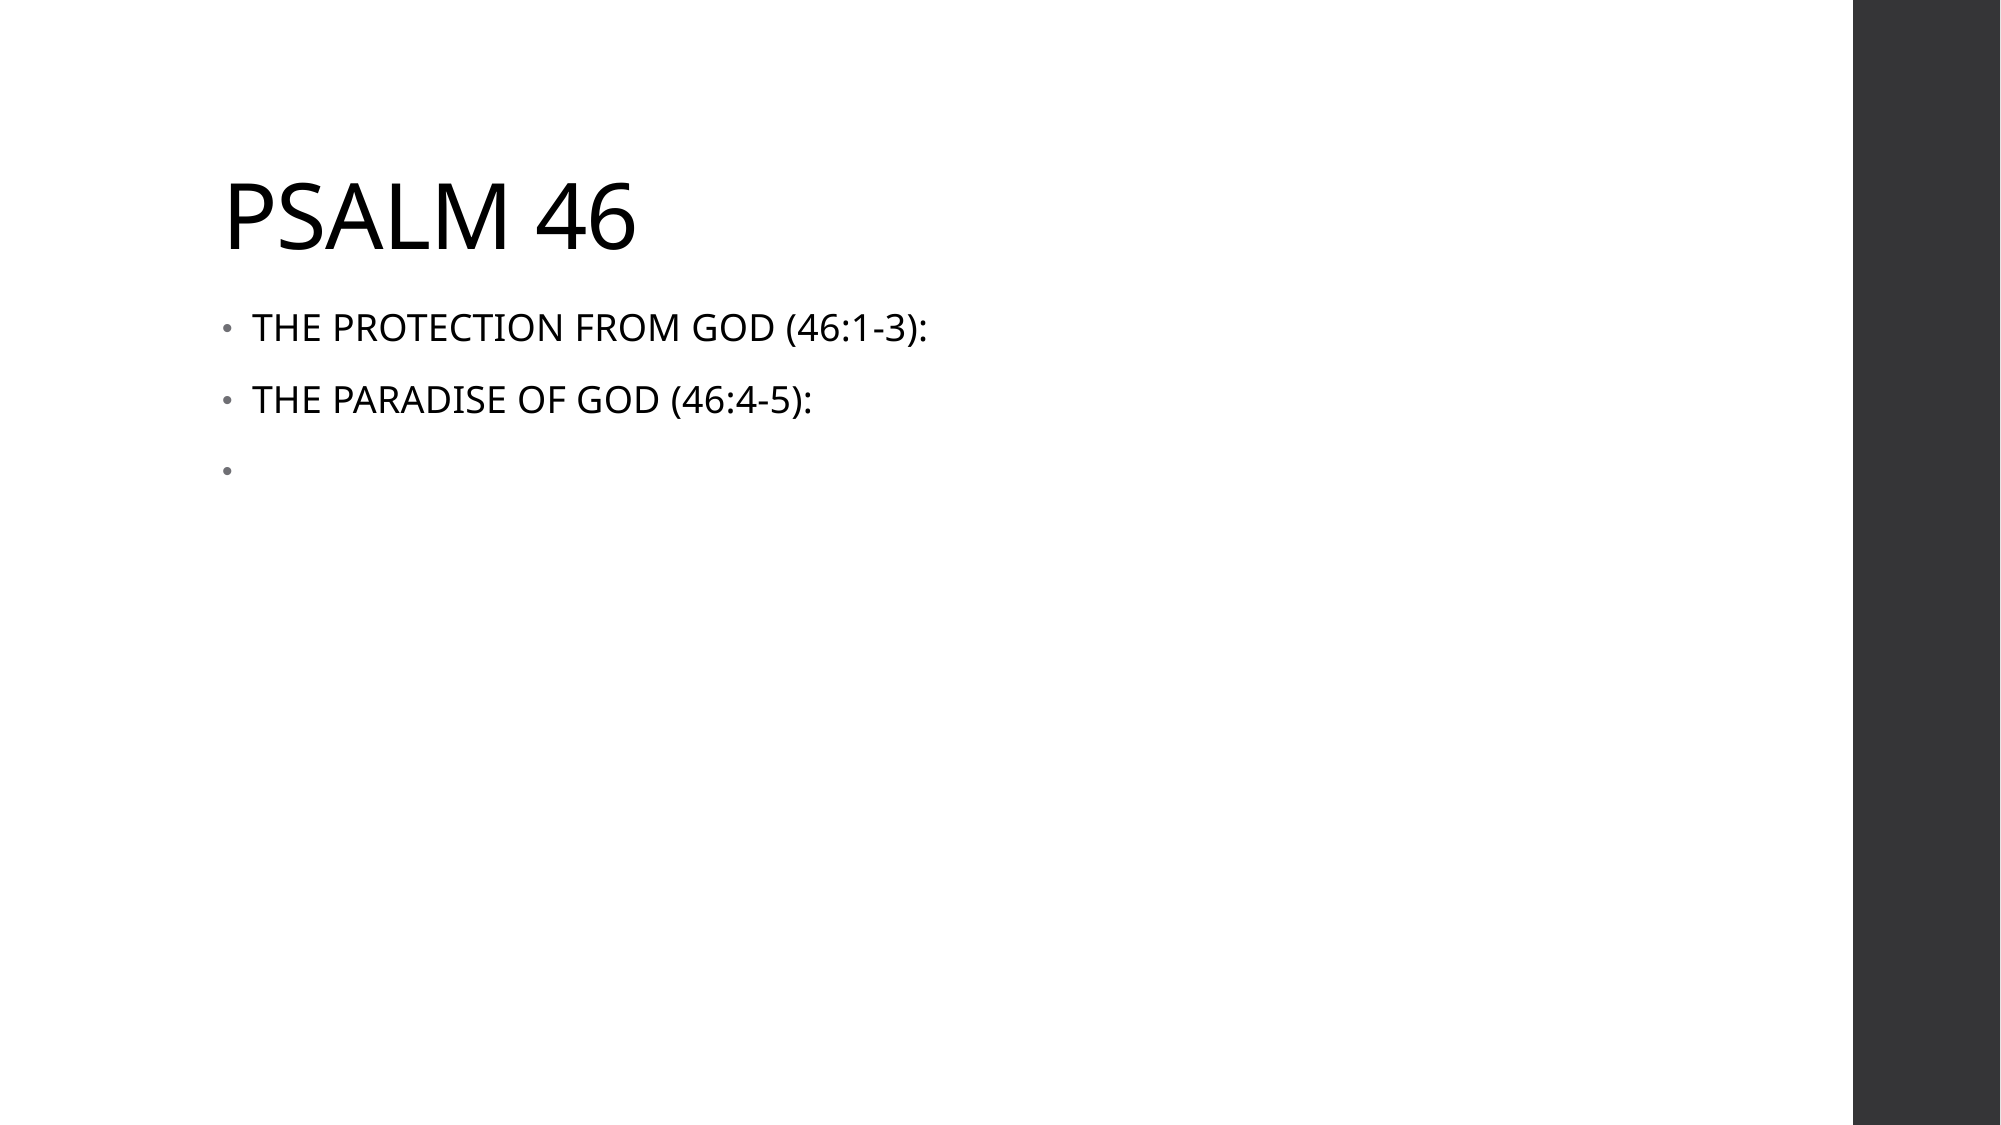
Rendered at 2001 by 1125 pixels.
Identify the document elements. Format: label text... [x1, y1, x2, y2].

title PSALM 46 [206, 60, 1797, 278]
list THE PROTECTION FROM GOD (46:1-3): THE PARADISE OF GOD (46:4-5): [206, 299, 1617, 1014]
